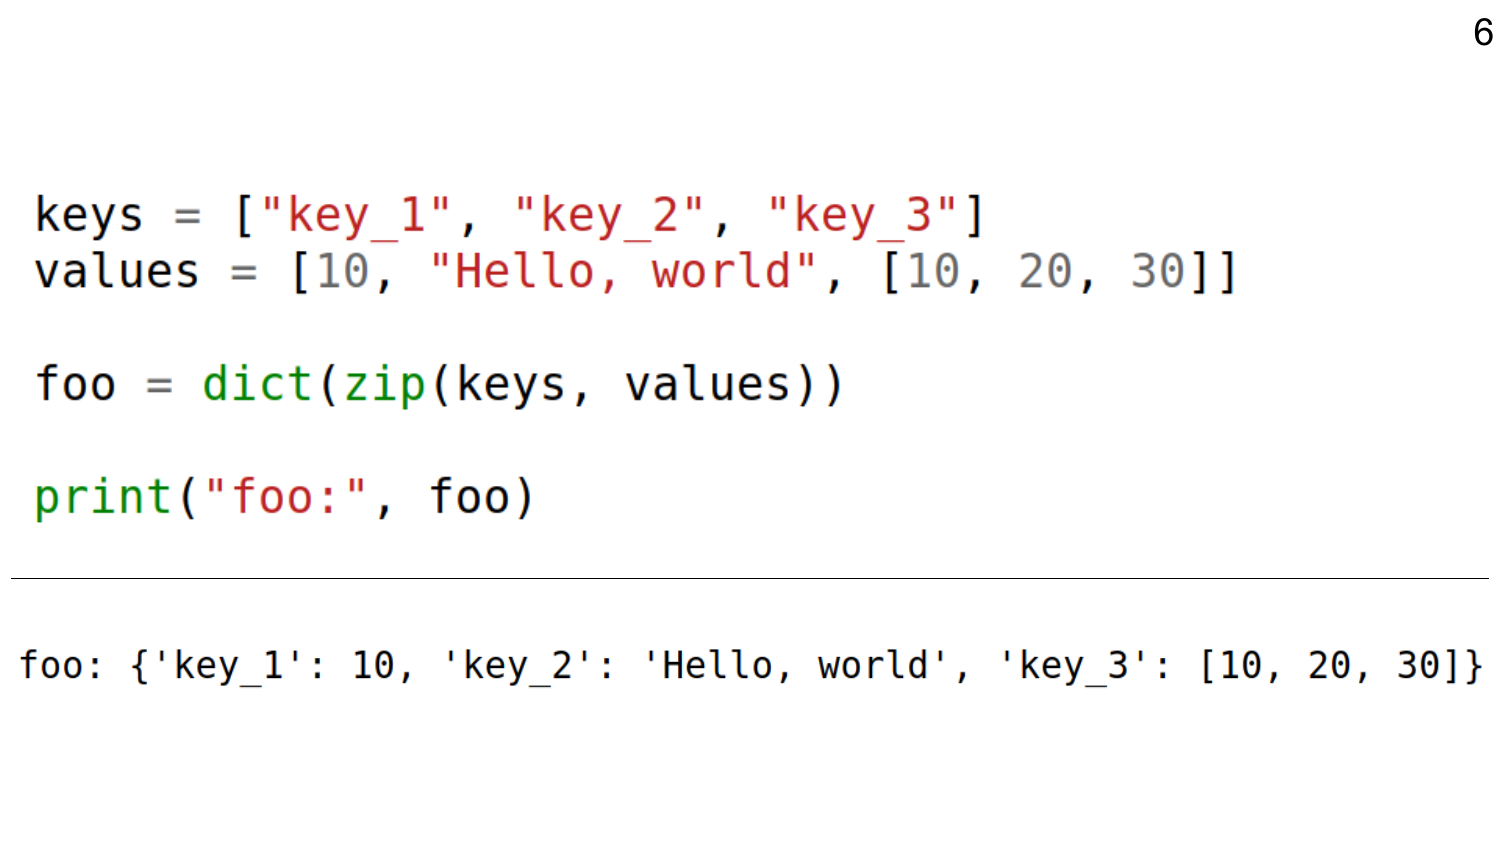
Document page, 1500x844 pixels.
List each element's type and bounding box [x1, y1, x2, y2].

picture [11, 637, 1489, 702]
picture [22, 181, 1252, 532]
